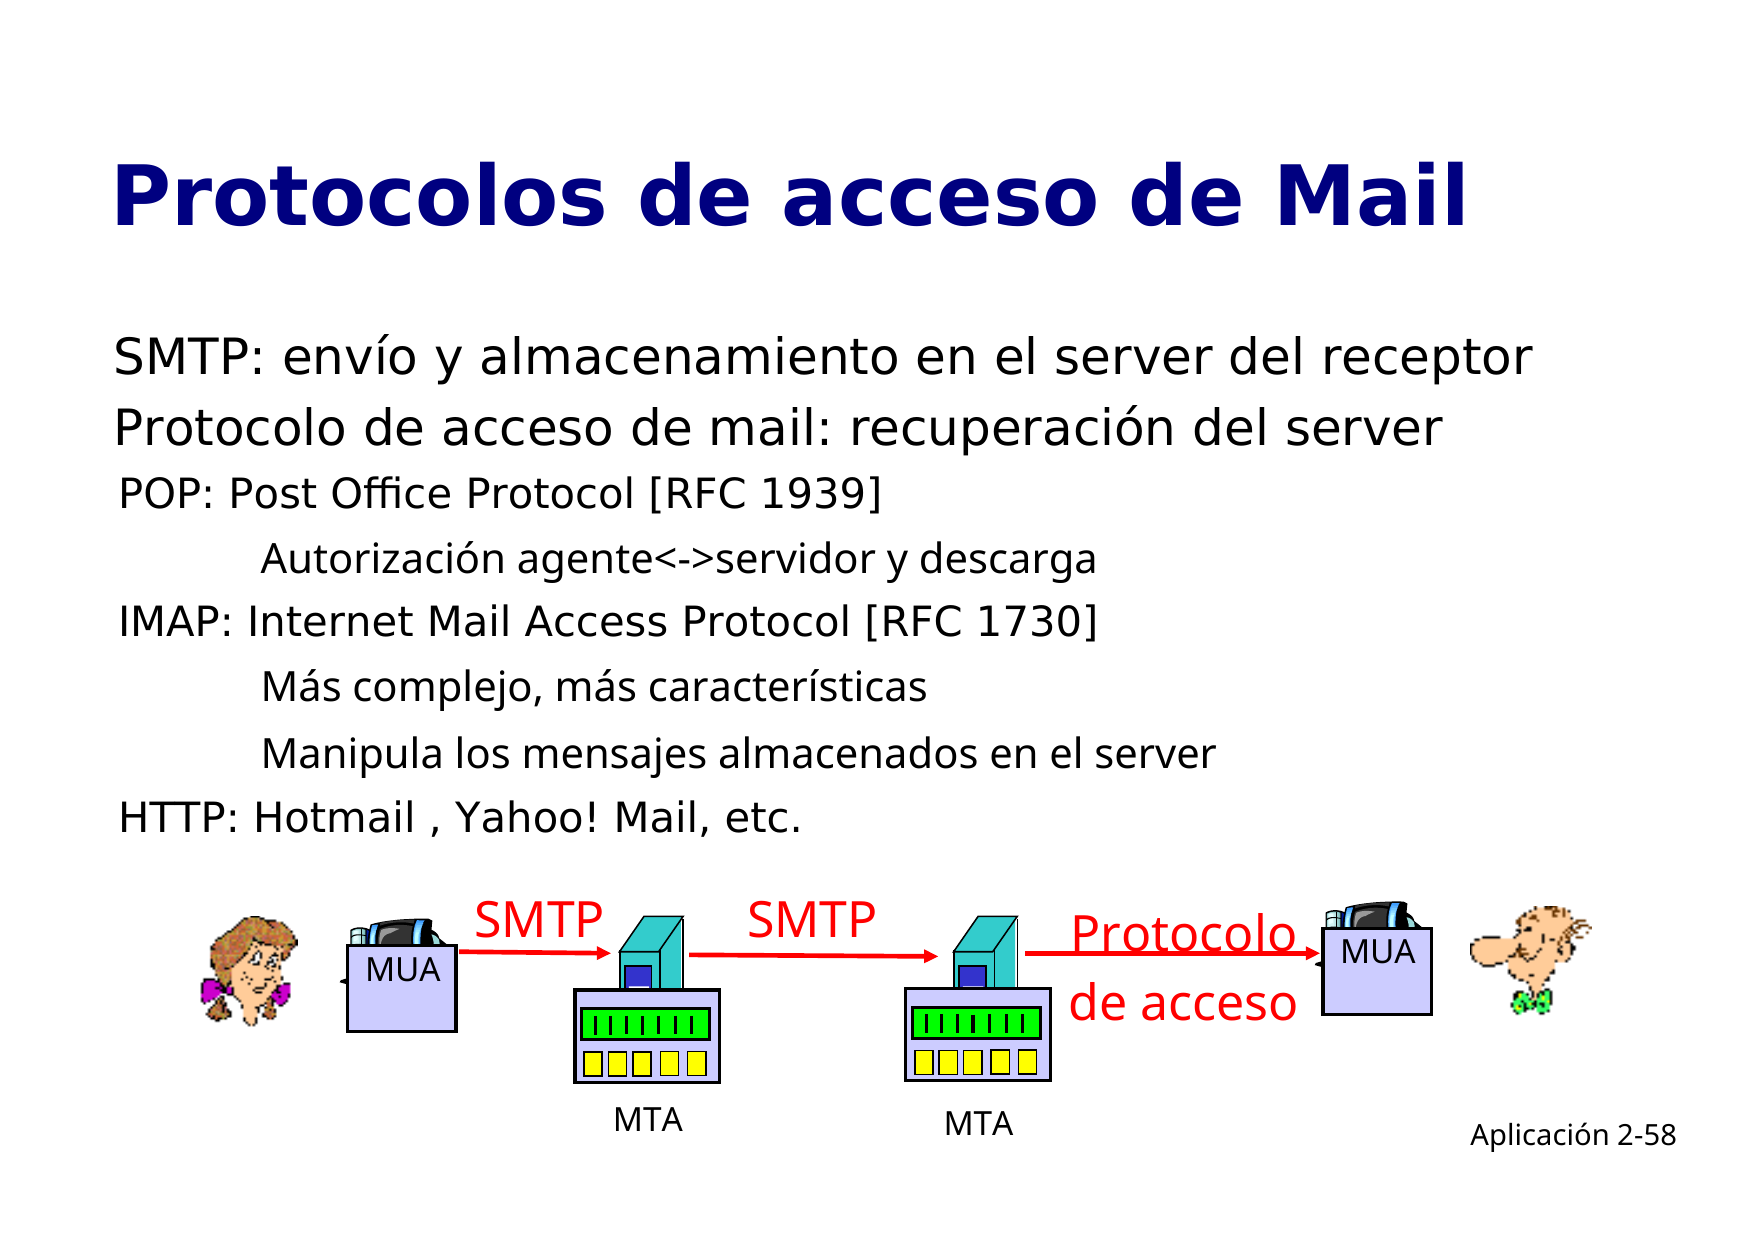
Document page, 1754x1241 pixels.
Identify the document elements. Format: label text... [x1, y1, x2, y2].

title Protocolos de acceso de Mail [95, 88, 1671, 305]
picture [1470, 906, 1592, 1020]
text_box [574, 916, 720, 1083]
text_box MTA [597, 1088, 698, 1149]
text_box [1322, 928, 1432, 1015]
text_box [347, 945, 457, 1032]
text_box MTA [928, 1092, 1029, 1154]
text_box Protocolo de acceso [1054, 890, 1315, 1043]
picture [339, 917, 452, 1000]
text_box MUA [350, 937, 456, 999]
text_box MUA [1325, 920, 1431, 982]
picture [197, 916, 298, 1031]
text_box SMTP [459, 876, 621, 961]
text_box [905, 916, 1051, 1081]
text_box SMTP [732, 876, 893, 961]
picture [1315, 900, 1427, 983]
list SMTP: envío y almacenamiento en el server del receptor Protocolo de acceso de mail: recuperación del server POP: Post Office Protocol [RFC 1939] Autorización agente<->servidor y descarga IMAP: Internet Mail Access Protocol [RFC 1730] Más complejo, más características Manipula los mensajes almacenados en el server HTTP: Hotmail , Yahoo! Mail, etc. [95, 320, 1671, 1125]
